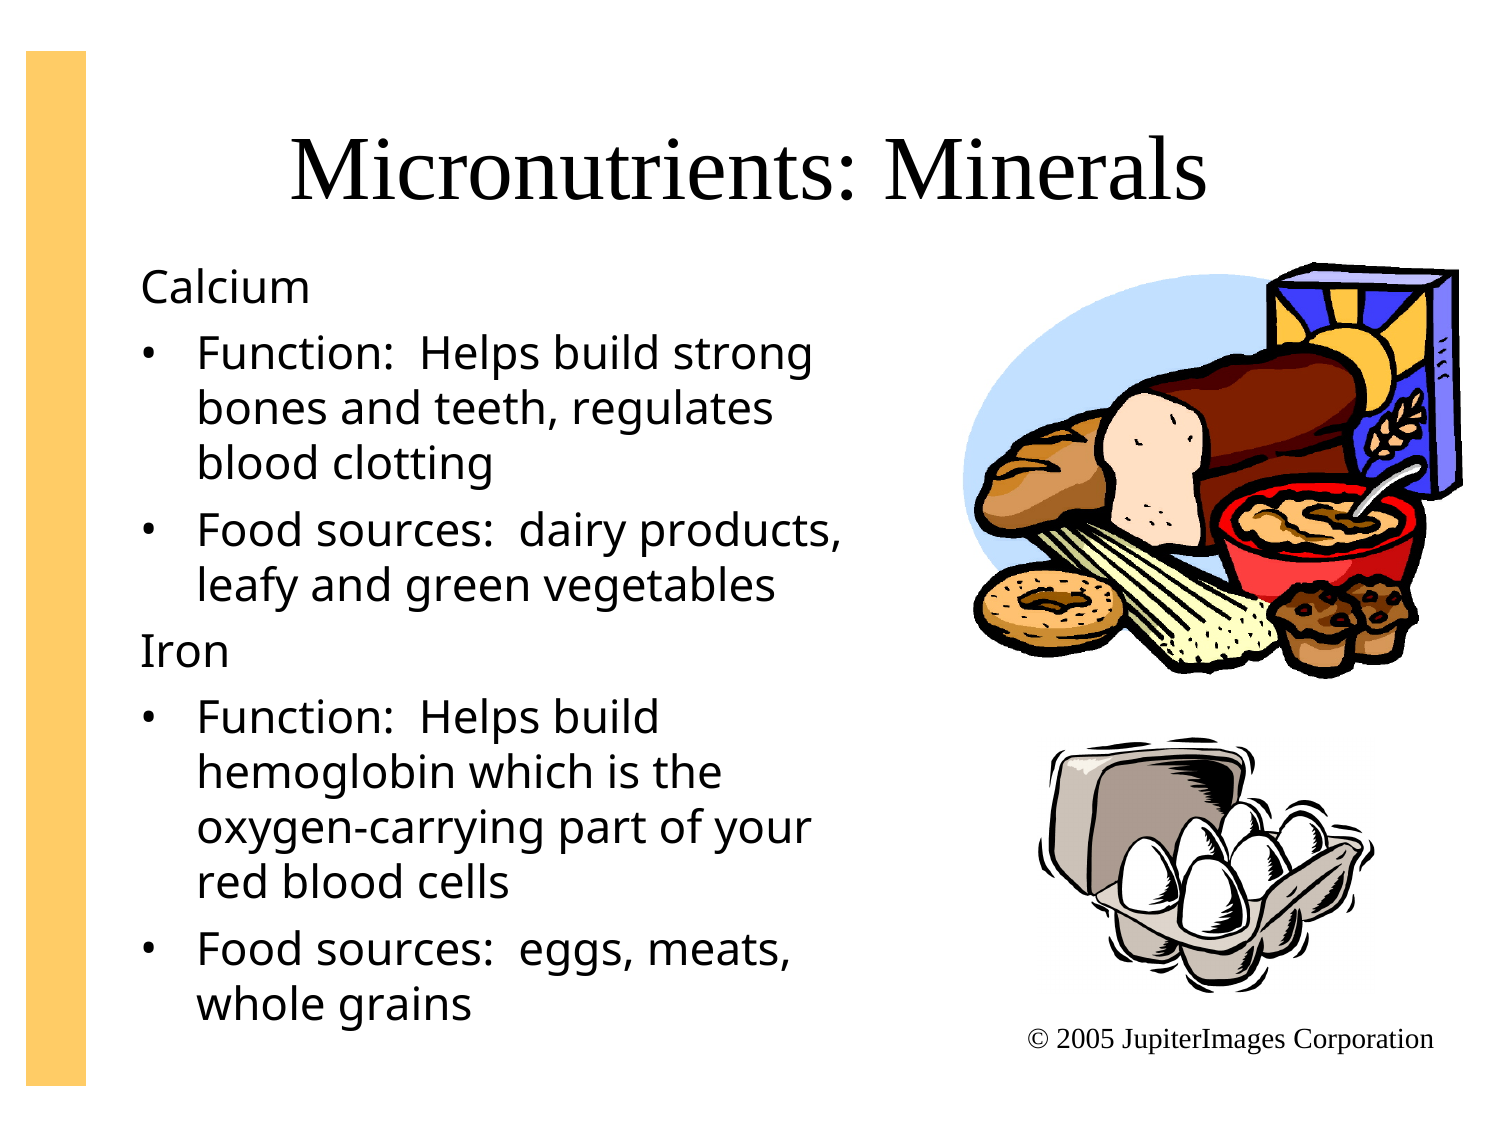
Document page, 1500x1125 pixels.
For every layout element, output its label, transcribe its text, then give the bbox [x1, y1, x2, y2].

picture [973, 1012, 1488, 1064]
title Micronutrients: Minerals [112, 99, 1388, 288]
picture [1037, 737, 1375, 994]
picture [962, 262, 1463, 683]
text_box [24, 50, 88, 1088]
list Calcium Function: Helps build strong bones and teeth, regulates blood clotting Food sources: dairy products, leafy and green vegetables Iron Function: Helps build hemoglobin which is the oxygen-carrying part of your red blood cells Food sources: eggs, meats, whole grains [124, 249, 913, 1076]
